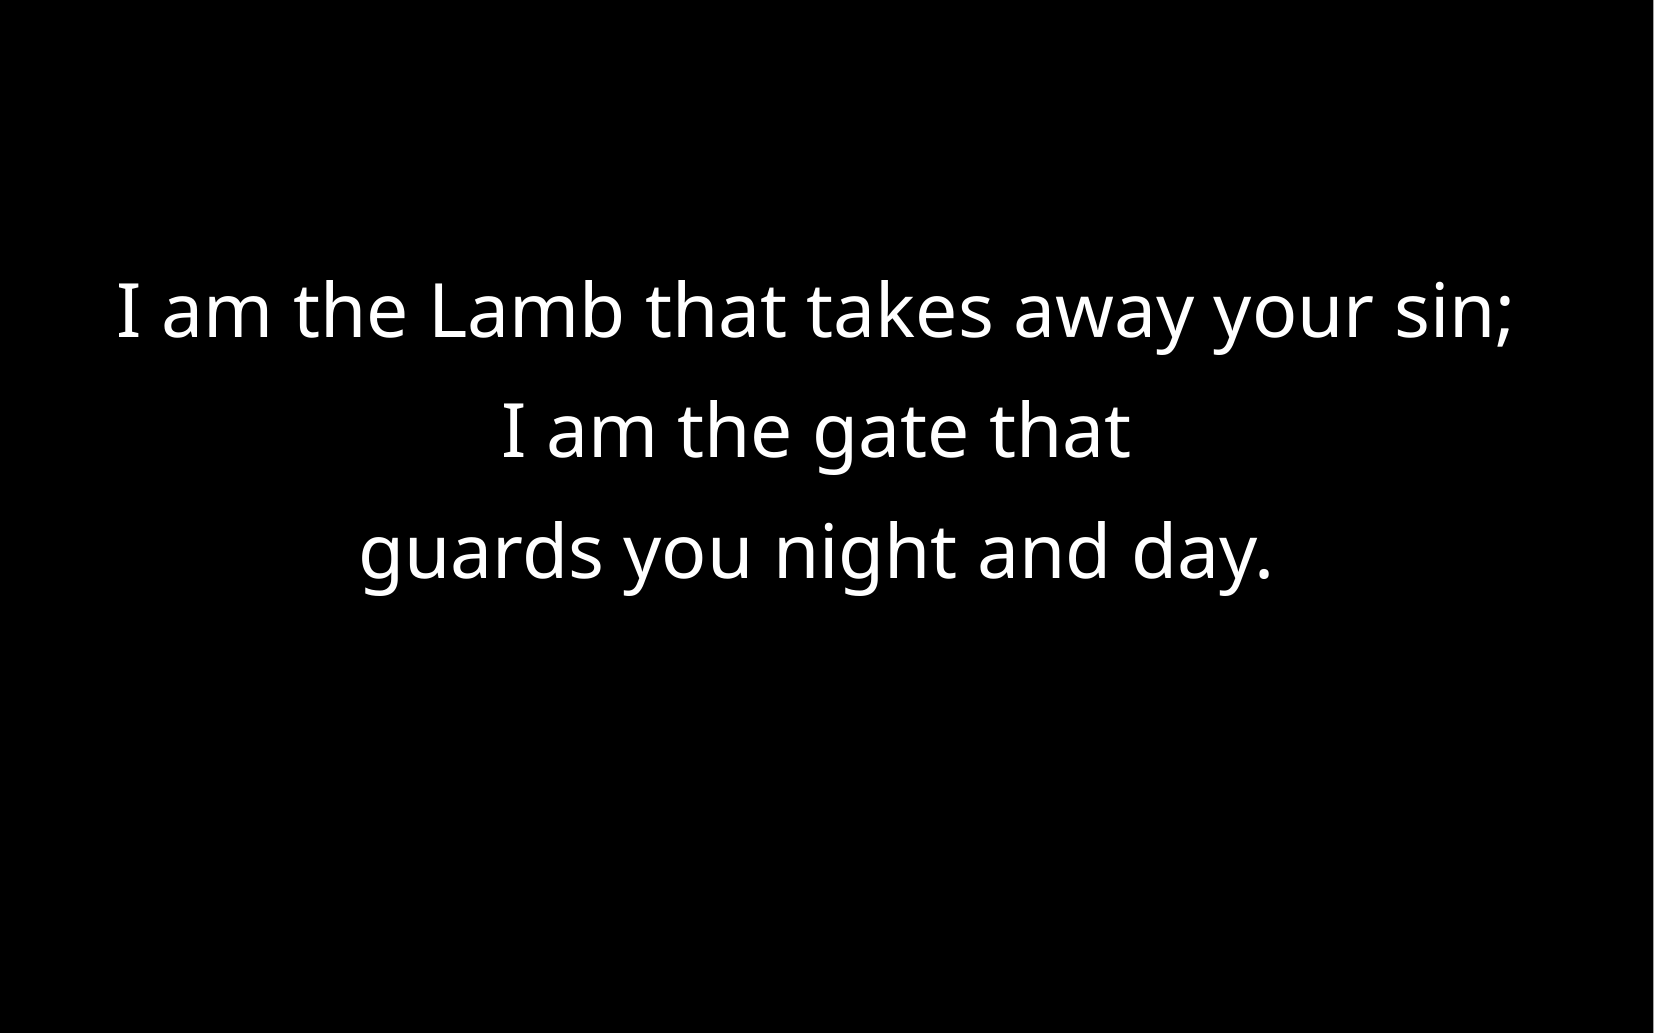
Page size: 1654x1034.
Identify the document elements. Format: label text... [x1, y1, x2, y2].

list I am the Lamb that takes away your sin; I am the gate that guards you night and day. [0, 255, 1653, 855]
